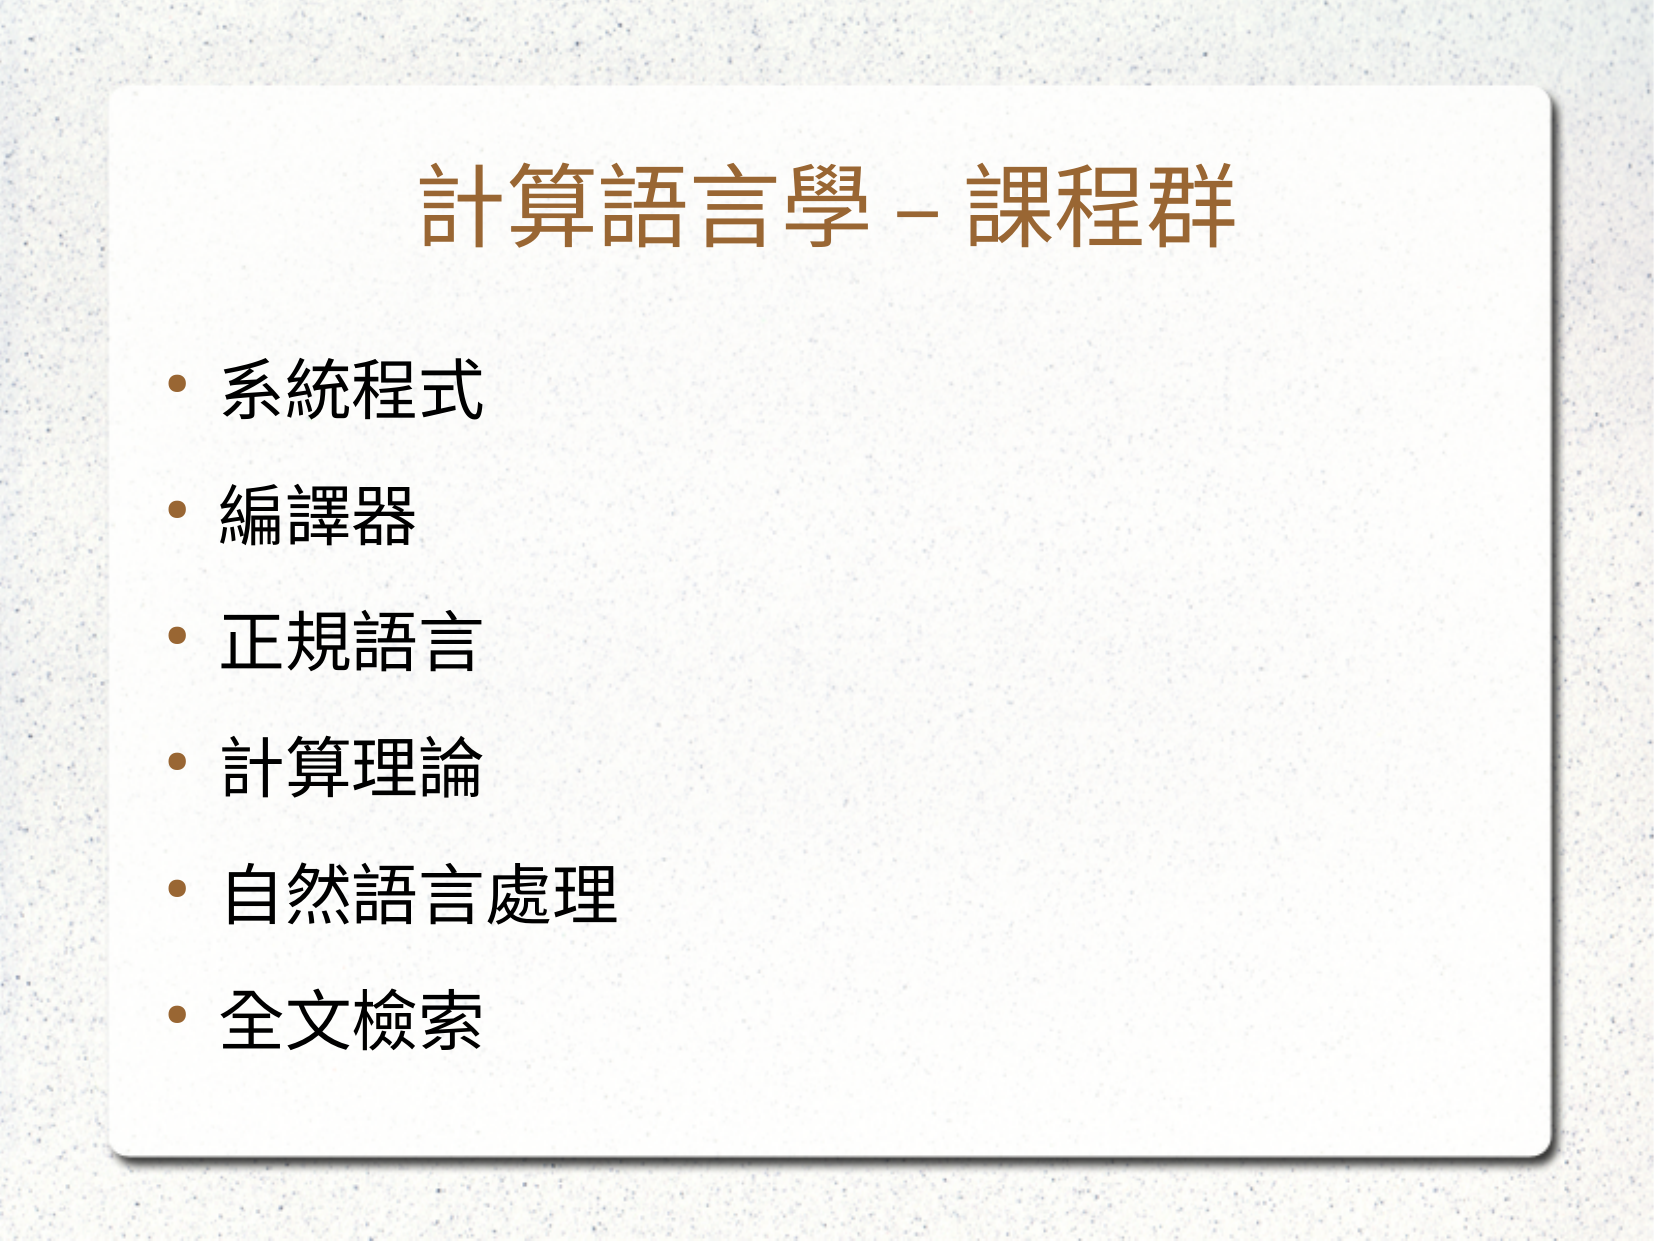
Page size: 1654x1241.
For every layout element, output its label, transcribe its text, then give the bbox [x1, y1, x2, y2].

list 系統程式 編譯器 正規語言 計算理論 自然語言處理 全文檢索 [147, 336, 1506, 1056]
picture [0, 0, 1654, 1241]
title 計算語言學 – 課程群 [118, 96, 1536, 304]
